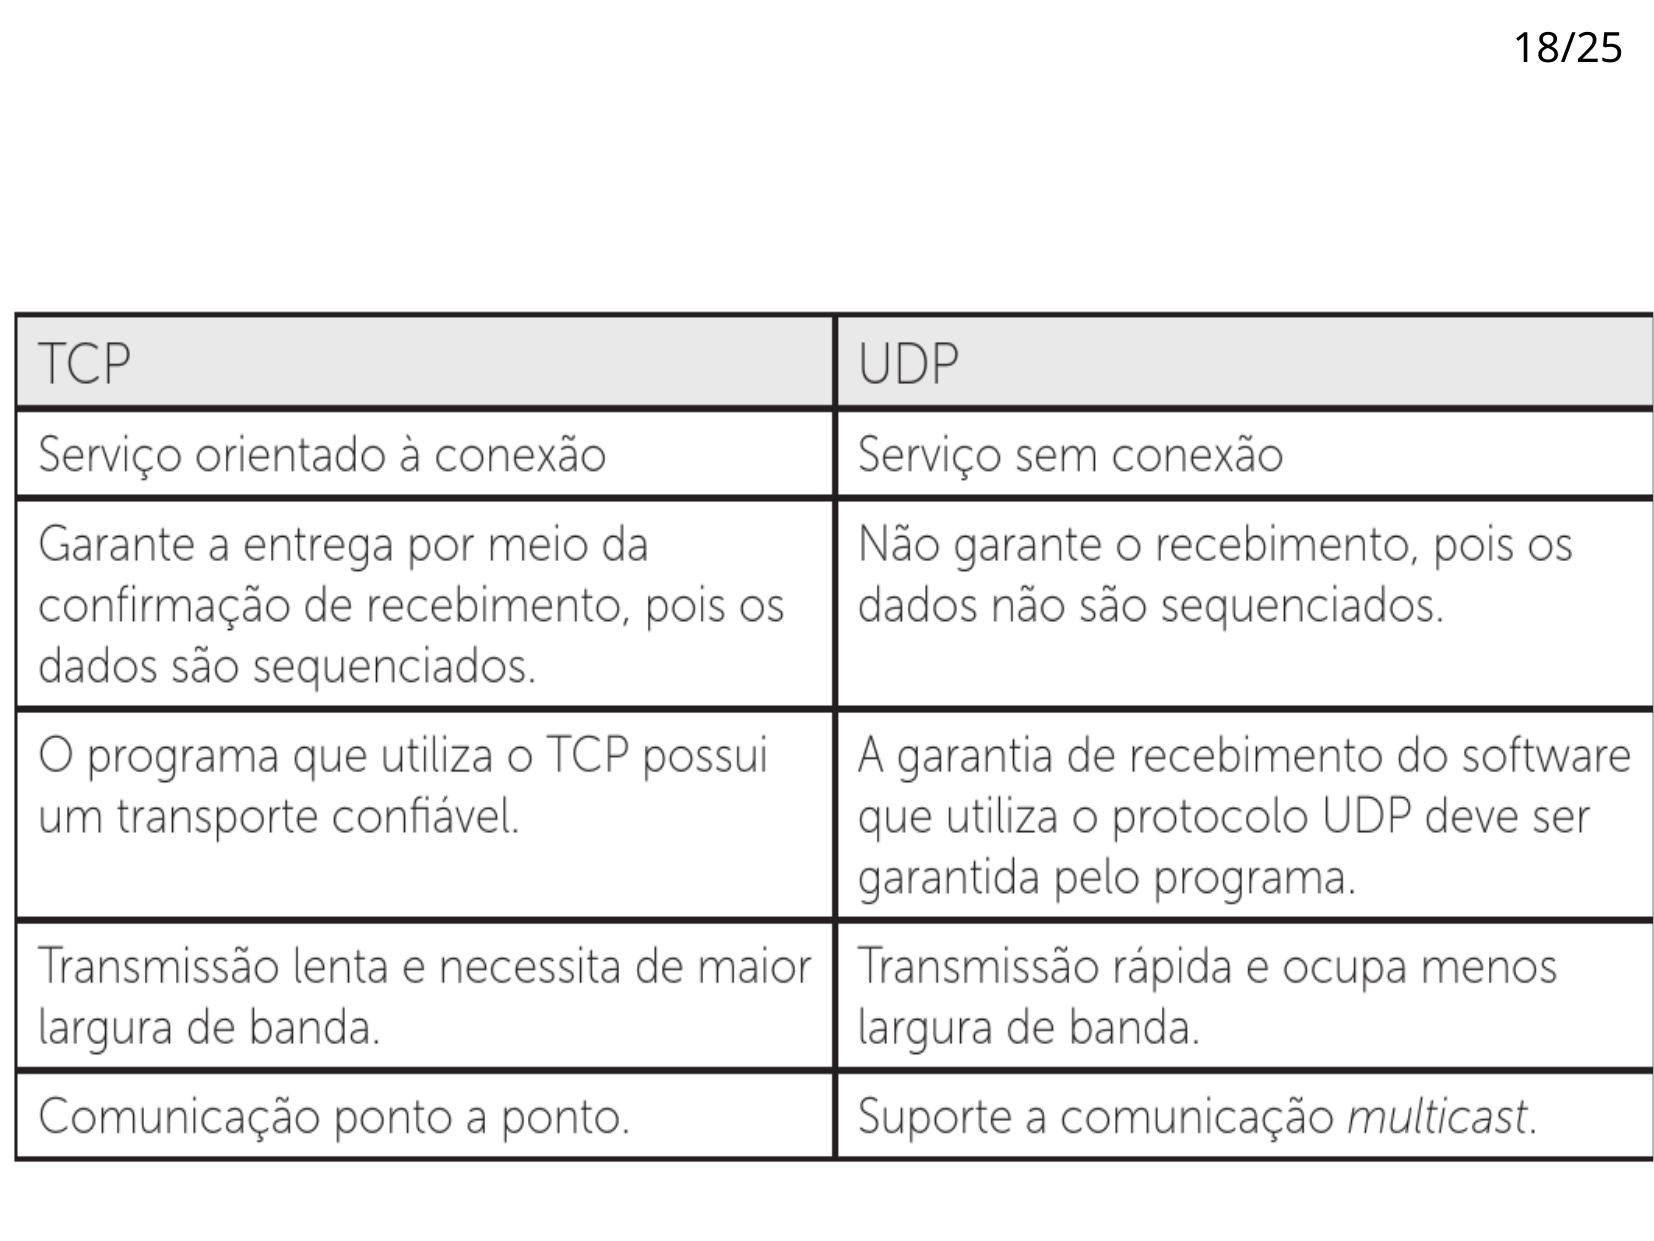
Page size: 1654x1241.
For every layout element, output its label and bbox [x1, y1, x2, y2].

picture [10, 307, 1654, 1171]
